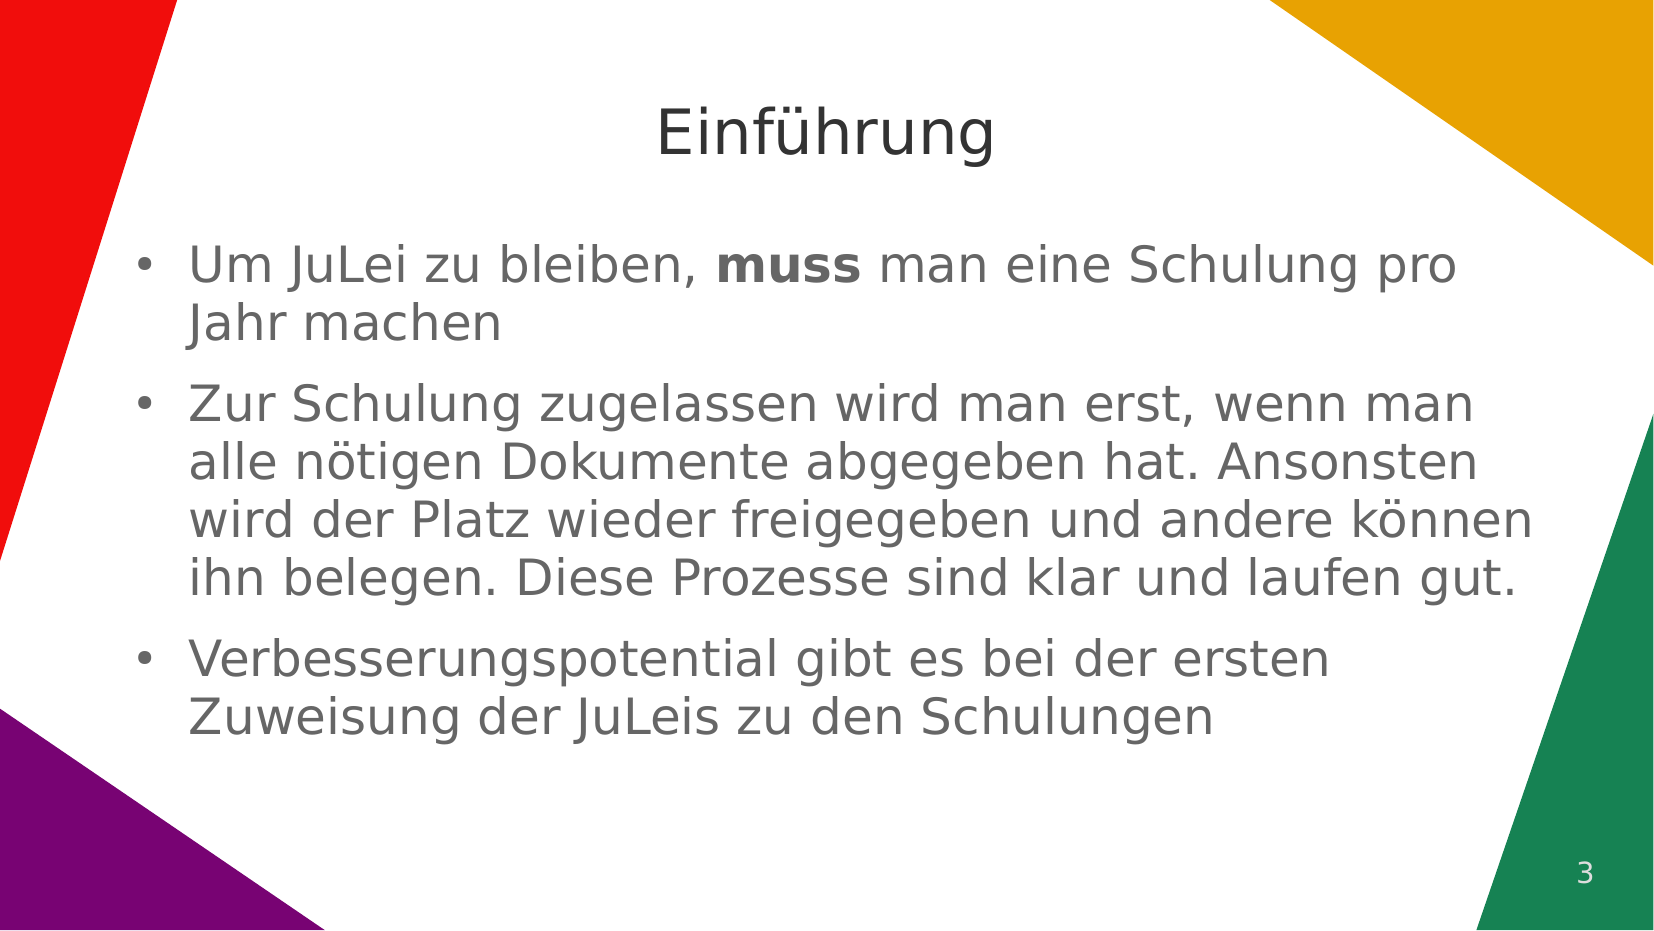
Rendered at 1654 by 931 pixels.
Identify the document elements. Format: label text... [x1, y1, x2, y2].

list Um JuLei zu bleiben, muss man eine Schulung pro Jahr machen Zur Schulung zugelassen wird man erst, wenn man alle nötigen Dokumente abgegeben hat. Ansonsten wird der Platz wieder freigegeben und andere können ihn belegen. Diese Prozesse sind klar und laufen gut. Verbesserungspotential gibt es bei der ersten Zuweisung der JuLeis zu den Schulungen [118, 236, 1536, 827]
title Einführung [118, 59, 1536, 207]
